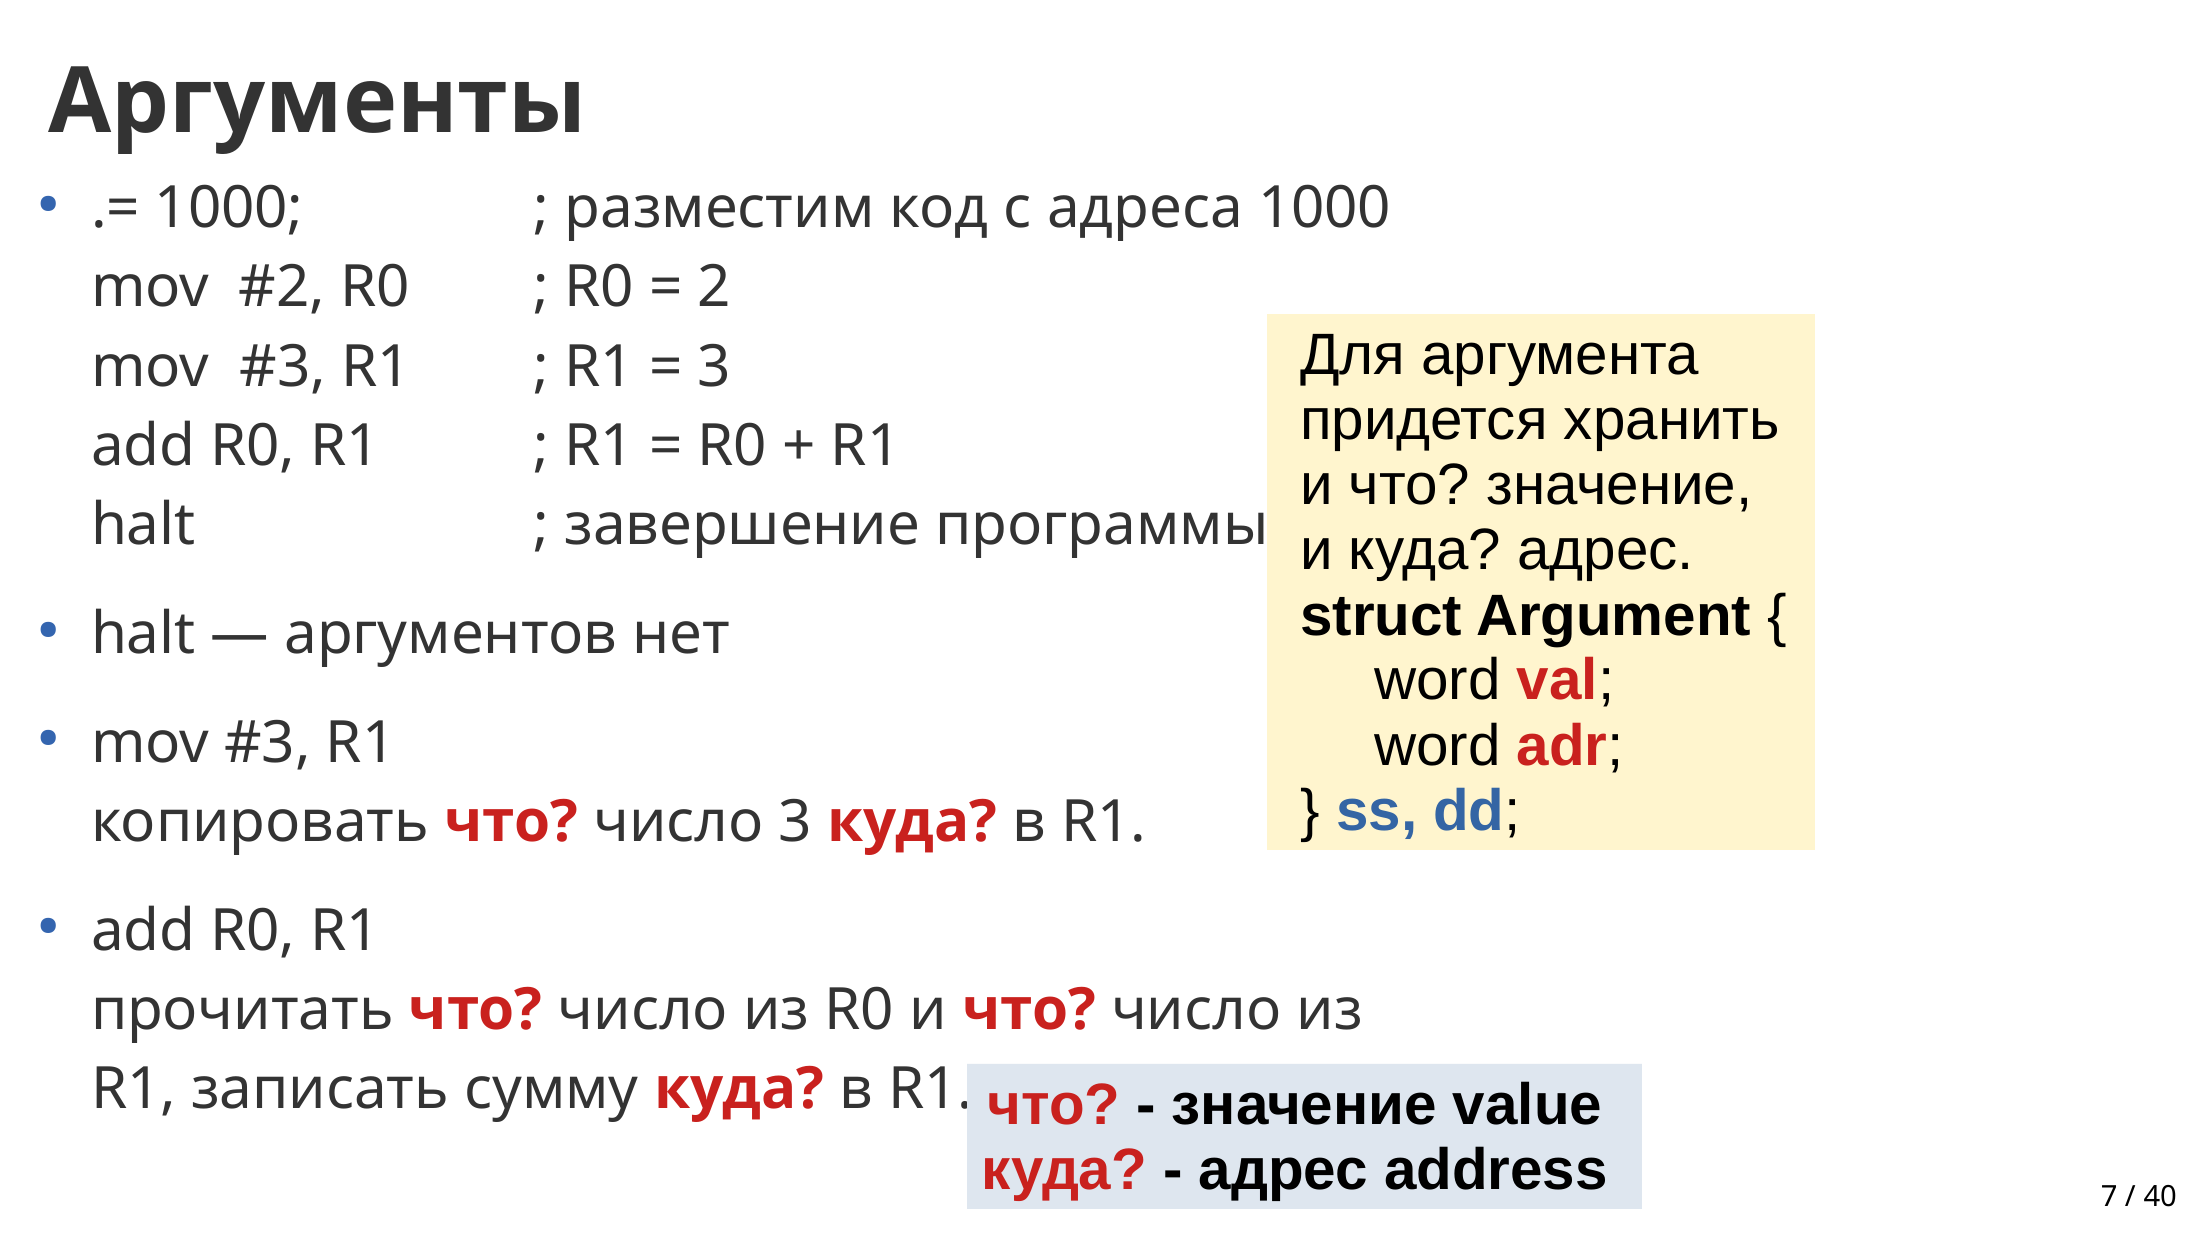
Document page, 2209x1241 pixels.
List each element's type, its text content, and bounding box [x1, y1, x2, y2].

text_box что? - значение value куда? - адрес address [967, 1063, 1642, 1209]
title Аргументы [48, 34, 2174, 160]
list .= 1000; ; разместим код с адреса 1000 mov #2, R0 ; R0 = 2 mov #3, R1 ; R1 = 3 add R0, R1 ; R1 = R0 + R1 halt ; завершение программы halt — аргументов нет mov #3, R1 копировать что? число 3 куда? в R1. add R0, R1 прочитать что? число из R0 и что? число из R1, записать сумму куда? в R1. [20, 56, 1442, 1177]
text_box Для аргумента придется хранить и что? значение, и куда? адрес. struct Argument { word val; word adr; } ss, dd; [1267, 314, 1815, 850]
